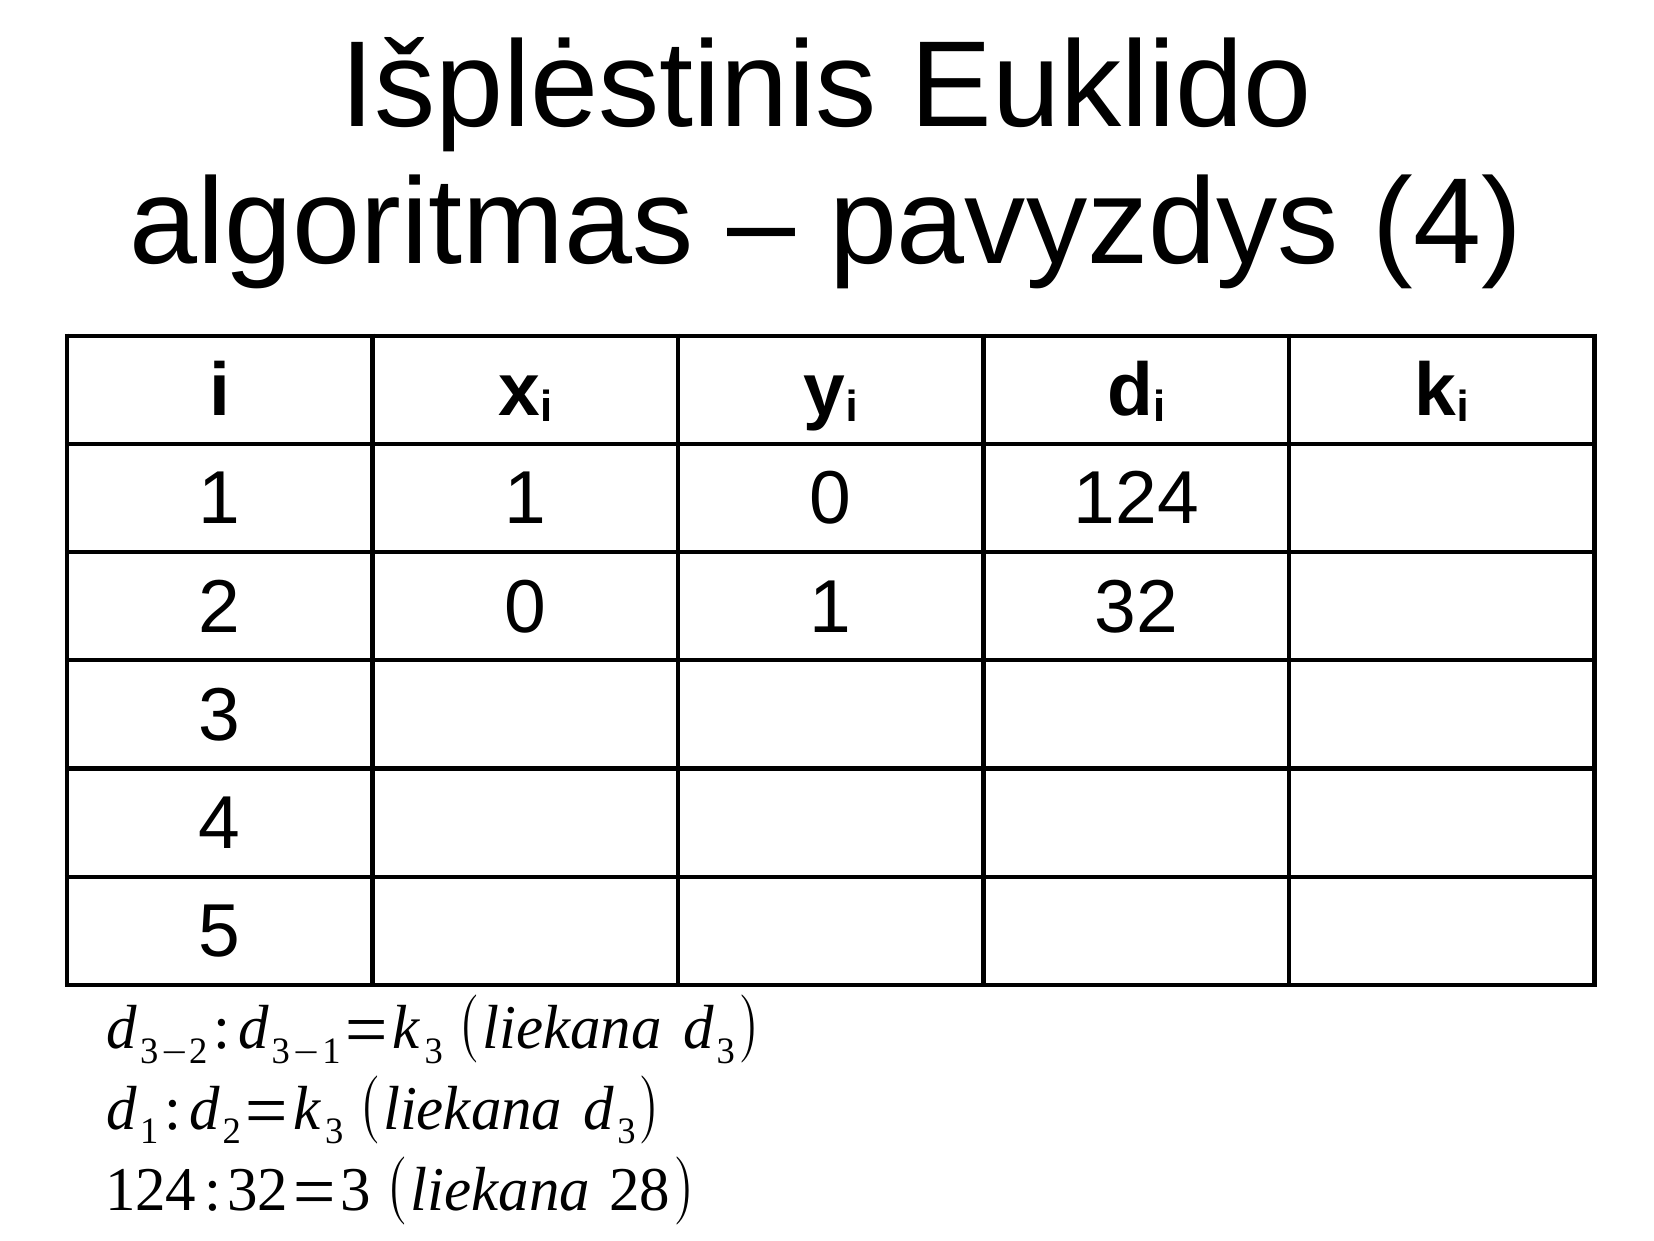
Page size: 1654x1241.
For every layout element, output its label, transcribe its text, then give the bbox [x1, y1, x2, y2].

table_cell [680, 662, 981, 766]
table_cell [375, 879, 676, 983]
table_cell [1291, 771, 1592, 875]
table_header yi [680, 338, 981, 442]
table_cell [1291, 554, 1592, 658]
table_cell 1 [680, 554, 981, 658]
table_cell [986, 879, 1287, 983]
table_cell [986, 662, 1287, 766]
table_cell [1291, 662, 1592, 766]
table_cell [375, 662, 676, 766]
table_cell 1 [375, 446, 676, 550]
table_cell [680, 879, 981, 983]
table_cell [1291, 879, 1592, 983]
table_cell [680, 771, 981, 875]
table_cell [1291, 446, 1592, 550]
table_cell 124 [986, 446, 1287, 550]
table_cell 2 [69, 554, 370, 658]
table_cell 5 [69, 879, 370, 983]
table_header ki [1291, 338, 1592, 442]
title Išplėstinis Euklido algoritmas – pavyzdys (4) [82, 16, 1571, 290]
chart [98, 992, 765, 1229]
table_cell 0 [375, 554, 676, 658]
table_header di [986, 338, 1287, 442]
table_cell 1 [69, 446, 370, 550]
table_cell [986, 771, 1287, 875]
table_cell 32 [986, 554, 1287, 658]
table_cell 0 [680, 446, 981, 550]
table_header i [69, 338, 370, 442]
table_cell [375, 771, 676, 875]
table_cell 3 [69, 662, 370, 766]
table_cell 4 [69, 771, 370, 875]
table_header xi [375, 338, 676, 442]
